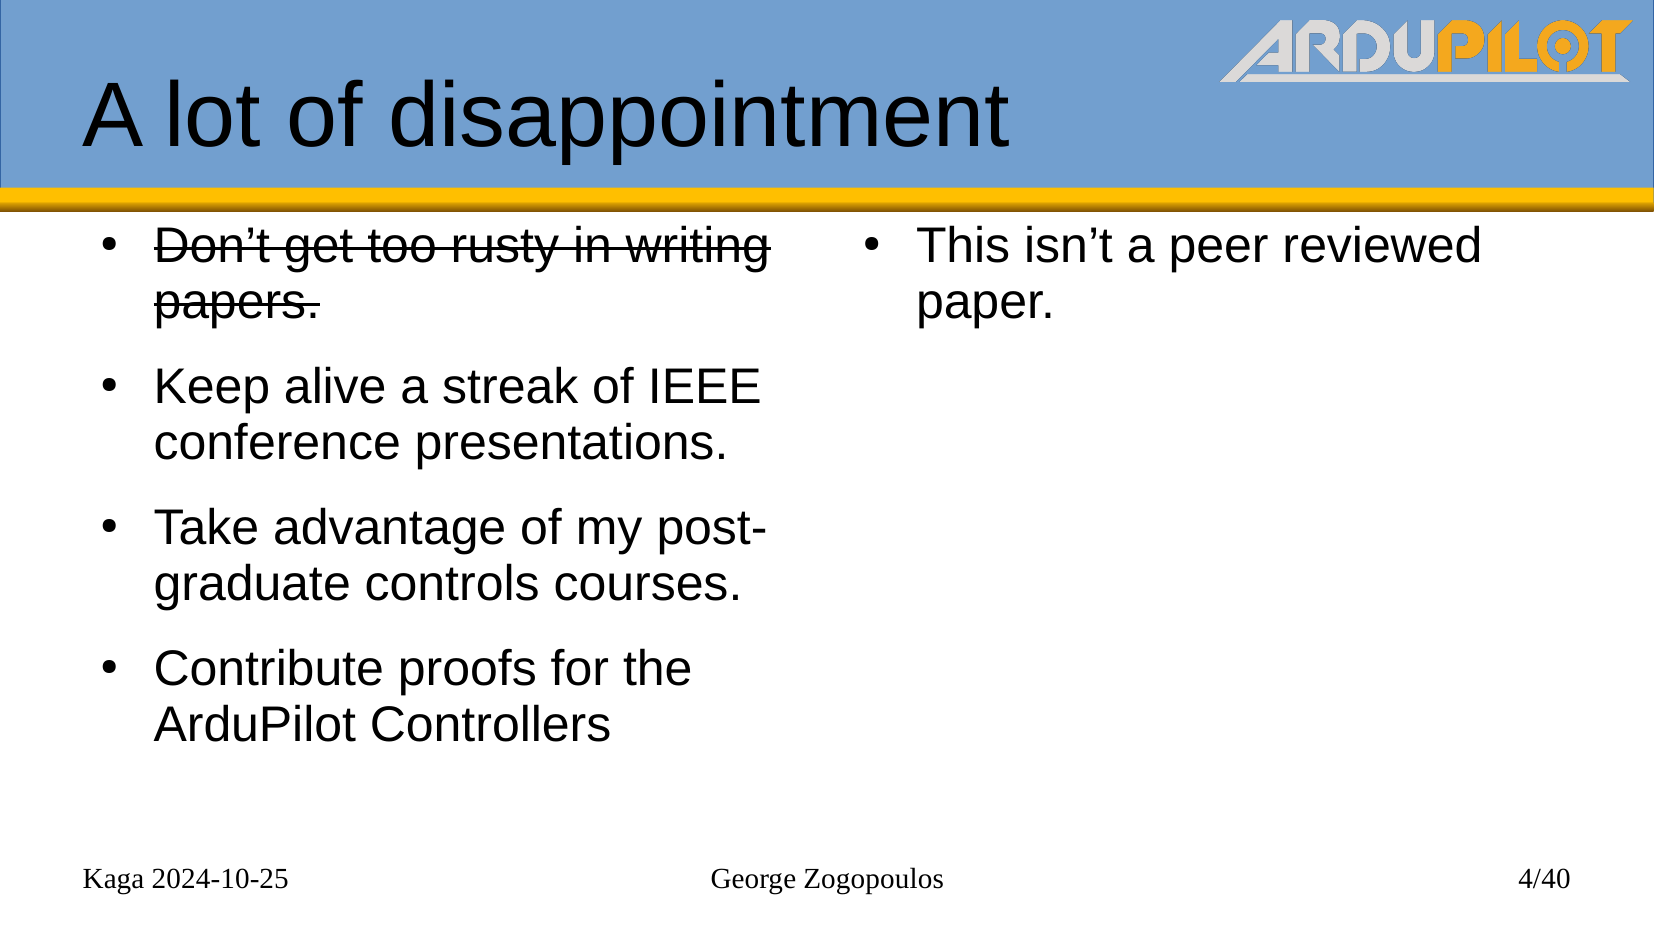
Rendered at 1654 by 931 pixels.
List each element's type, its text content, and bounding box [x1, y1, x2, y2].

picture [1219, 20, 1633, 82]
list Don’t get too rusty in writing papers. Keep alive a streak of IEEE conference presentations. Take advantage of my post-graduate controls courses. Contribute proofs for the ArduPilot Controllers [82, 217, 809, 757]
list This isn’t a peer reviewed paper. [845, 217, 1572, 757]
title A lot of disappointment [82, 37, 1571, 193]
